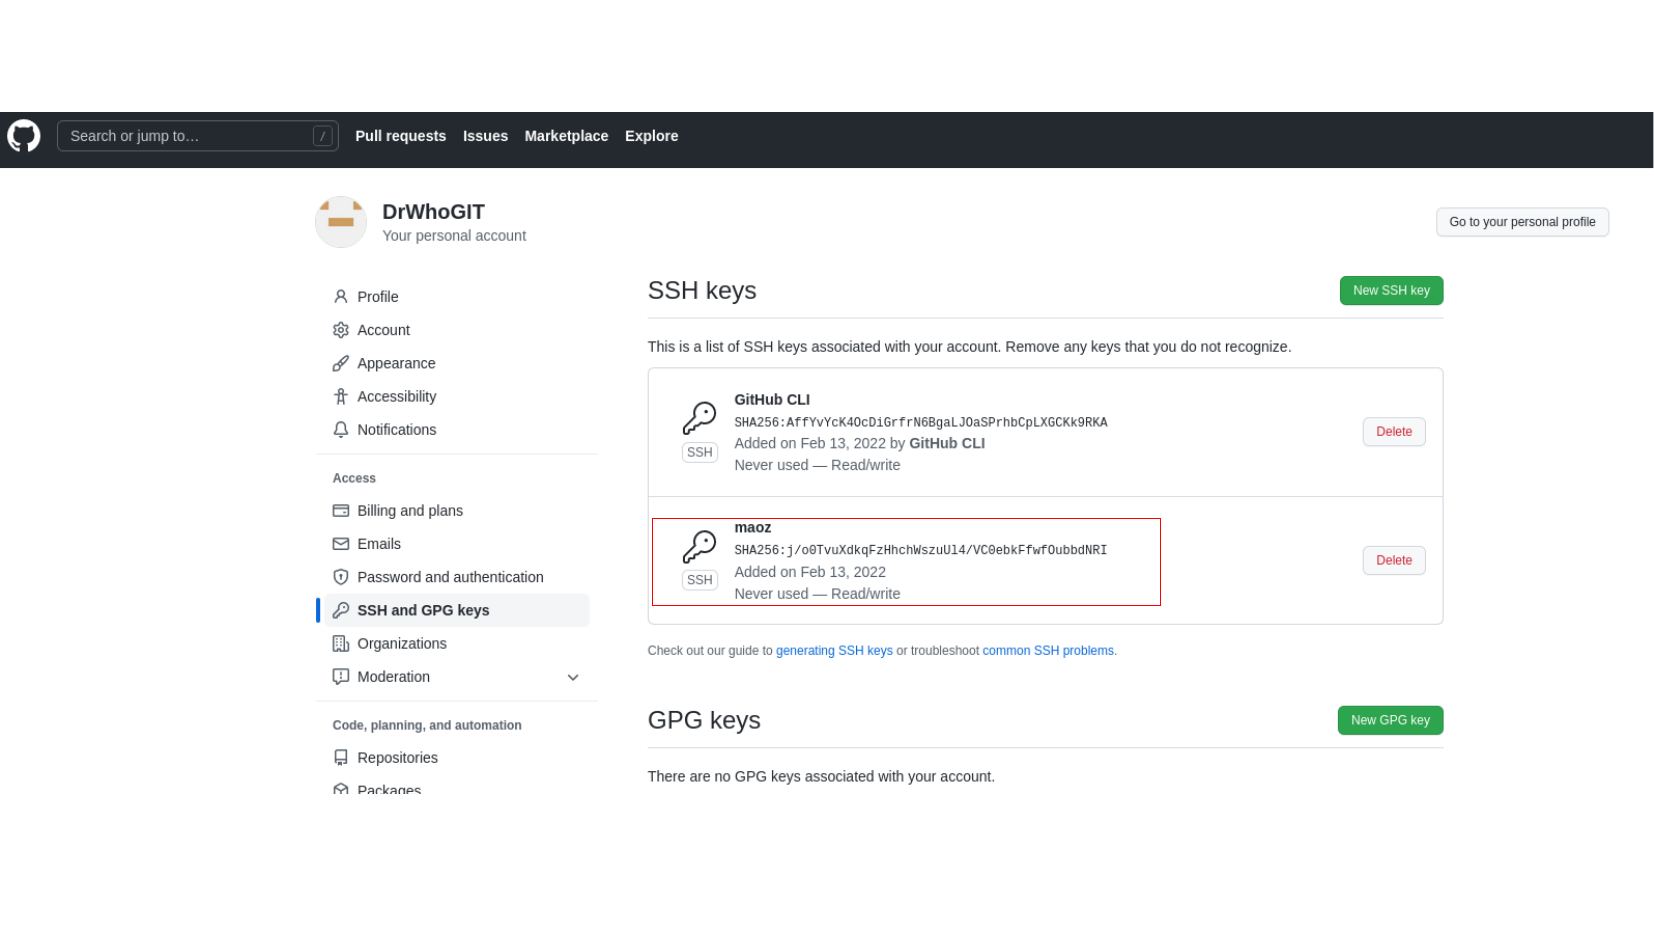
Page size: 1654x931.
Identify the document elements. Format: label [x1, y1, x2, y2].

picture [0, 112, 1654, 794]
